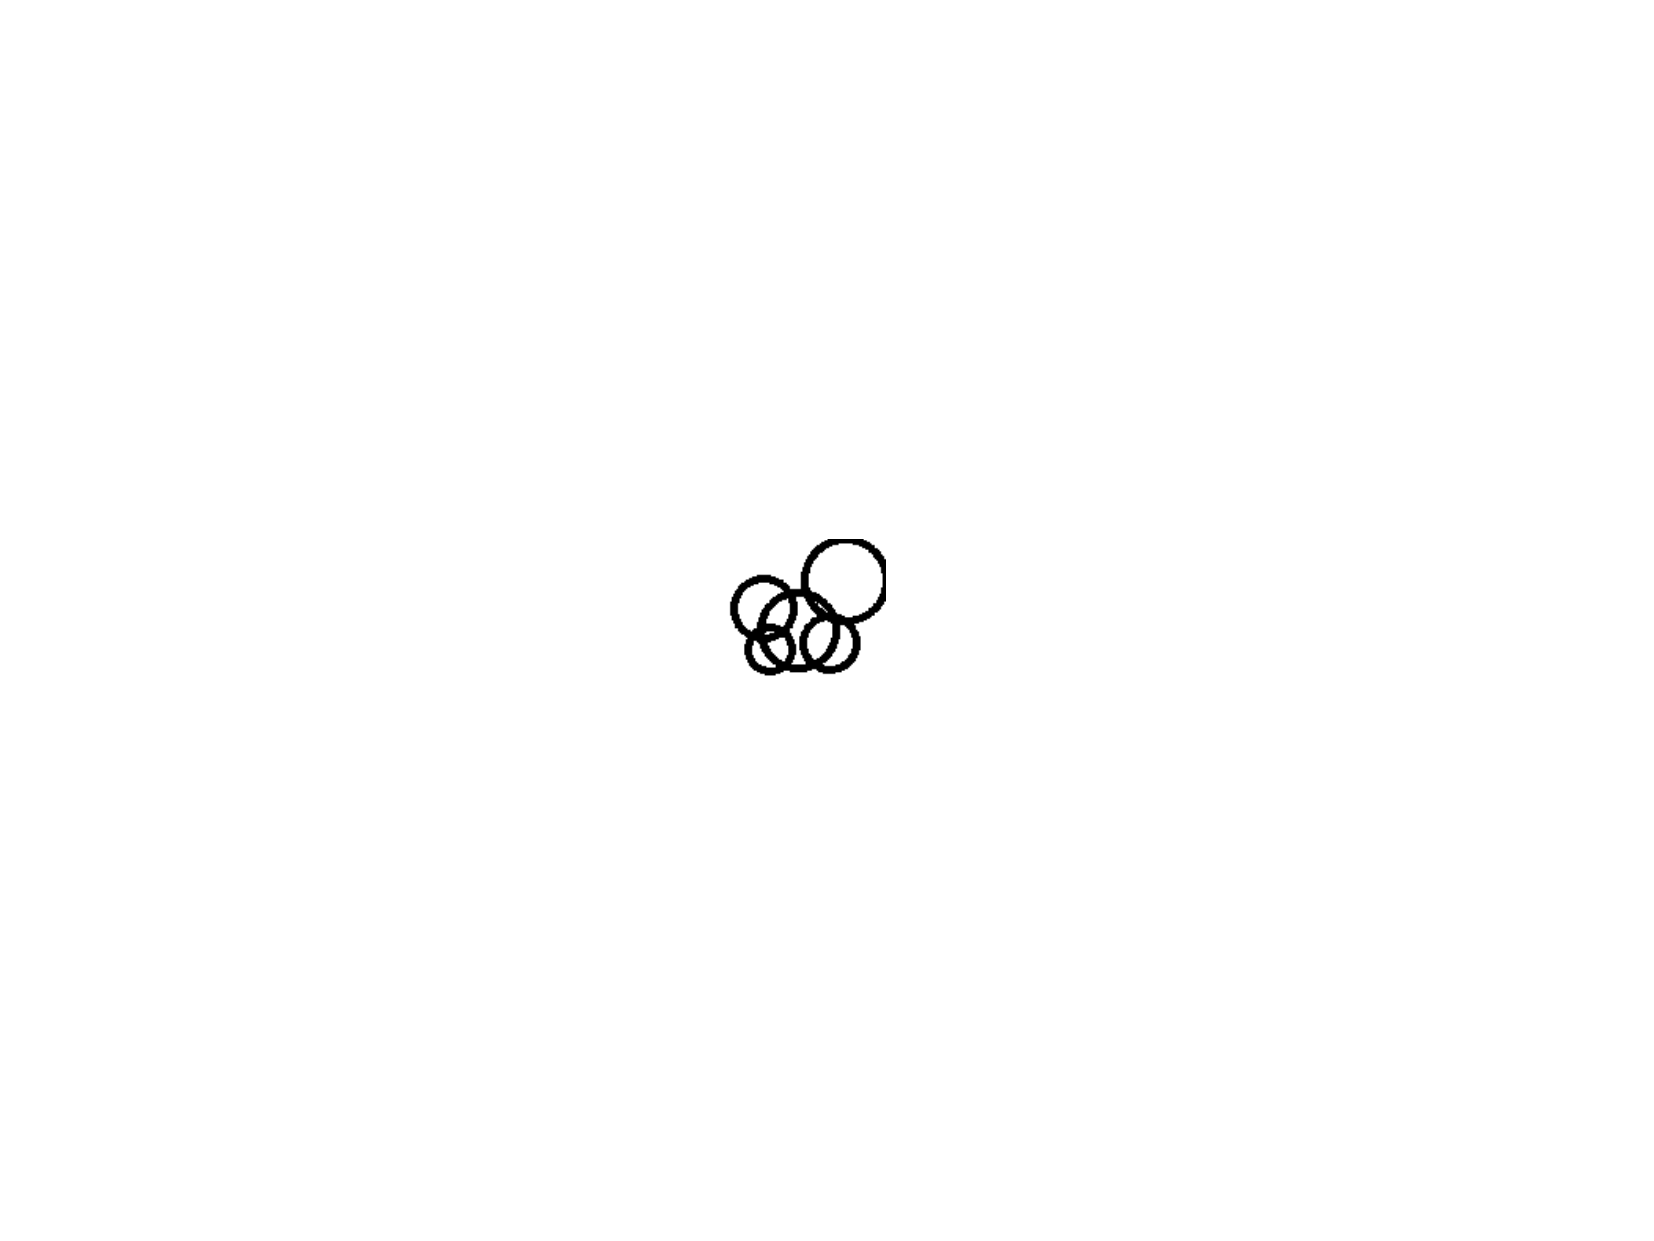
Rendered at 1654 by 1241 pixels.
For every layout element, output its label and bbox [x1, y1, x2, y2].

picture [710, 539, 886, 715]
